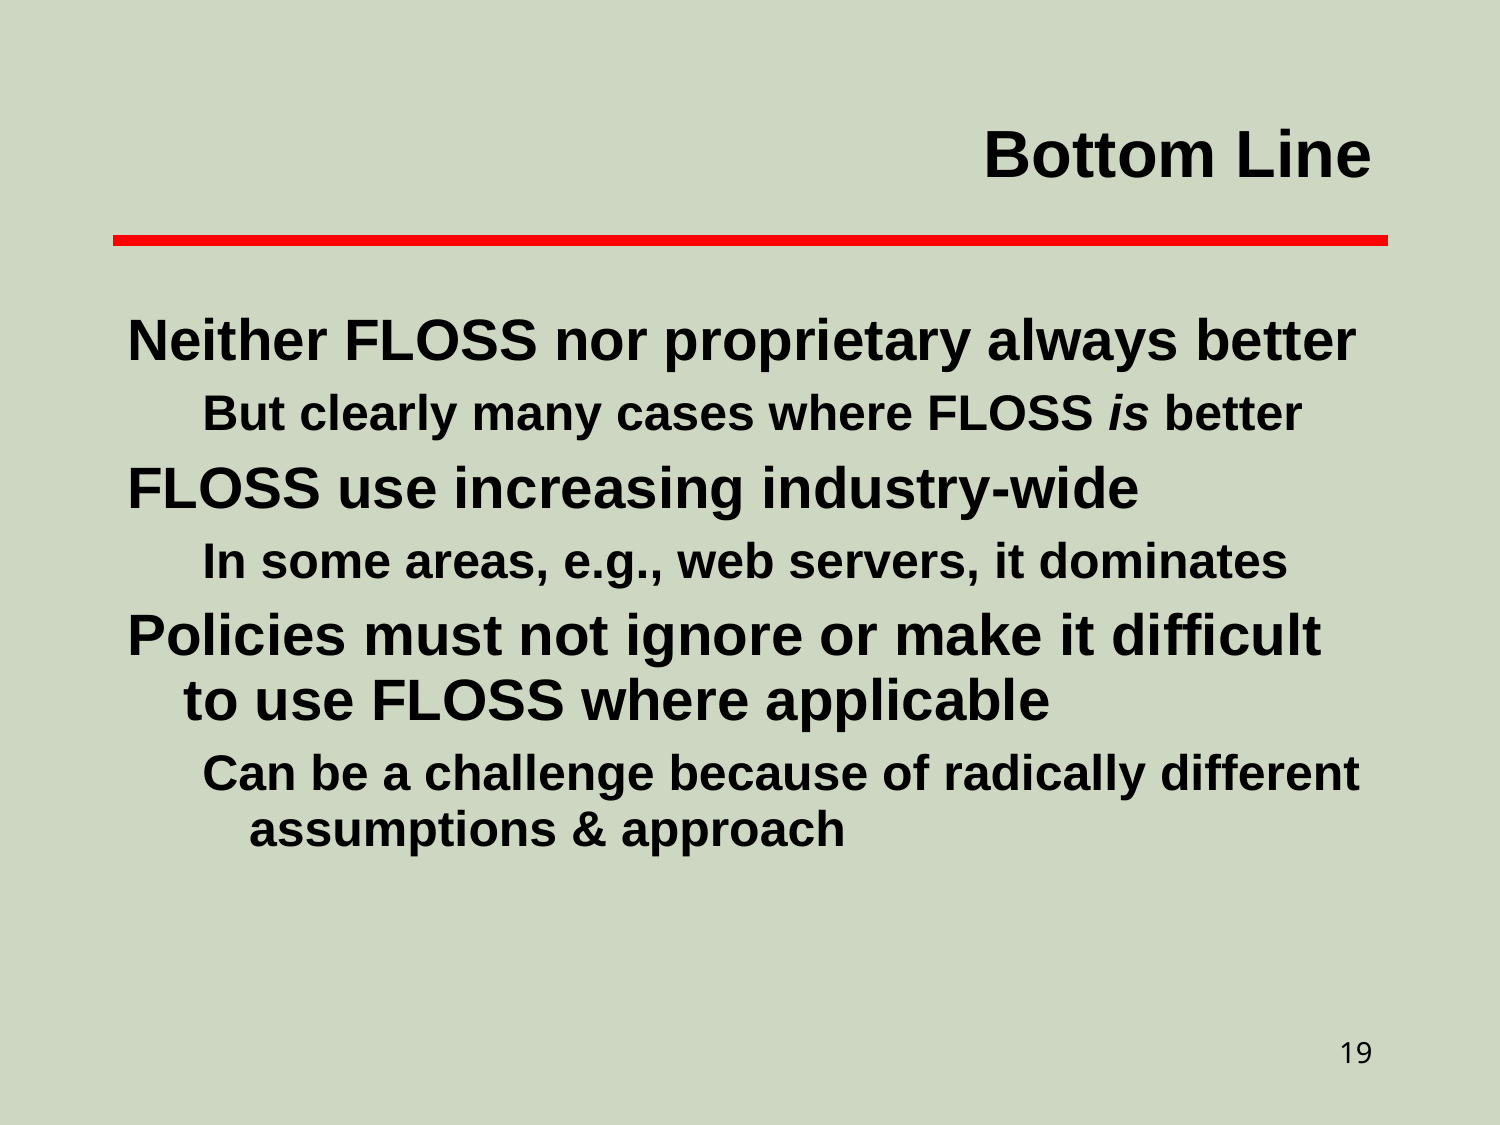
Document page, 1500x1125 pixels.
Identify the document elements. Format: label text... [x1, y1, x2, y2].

title Bottom Line [337, 85, 1388, 224]
list Neither FLOSS nor proprietary always better But clearly many cases where FLOSS is better FLOSS use increasing industry-wide In some areas, e.g., web servers, it dominates Policies must not ignore or make it difficult to use FLOSS where applicable Can be a challenge because of radically different assumptions & approach [112, 299, 1388, 1000]
